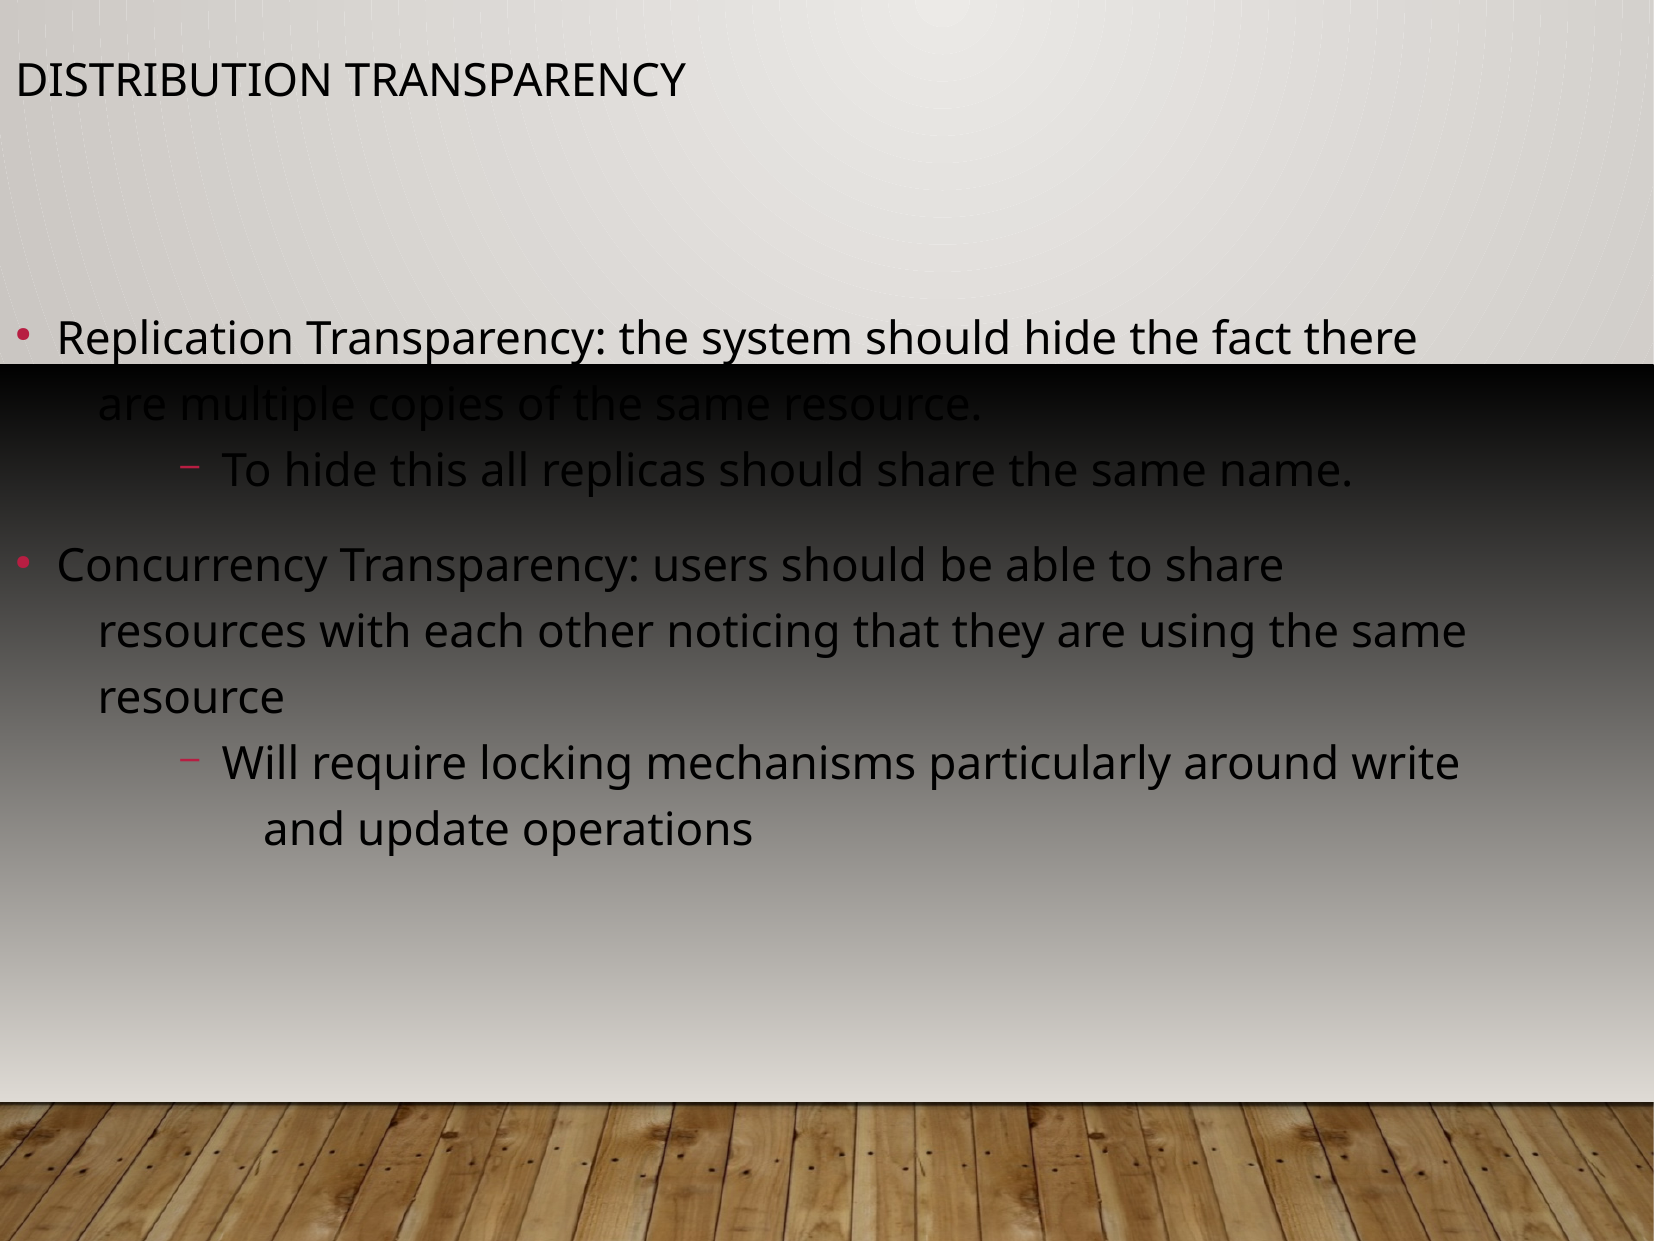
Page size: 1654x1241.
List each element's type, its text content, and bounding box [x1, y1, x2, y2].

list Replication Transparency: the system should hide the fact there are multiple copies of the same resource. To hide this all replicas should share the same name. Concurrency Transparency: users should be able to share resources with each other noticing that they are using the same resource Will require locking mechanisms particularly around write and update operations [0, 290, 1489, 1010]
title Distribution Transparency [0, 49, 1489, 257]
